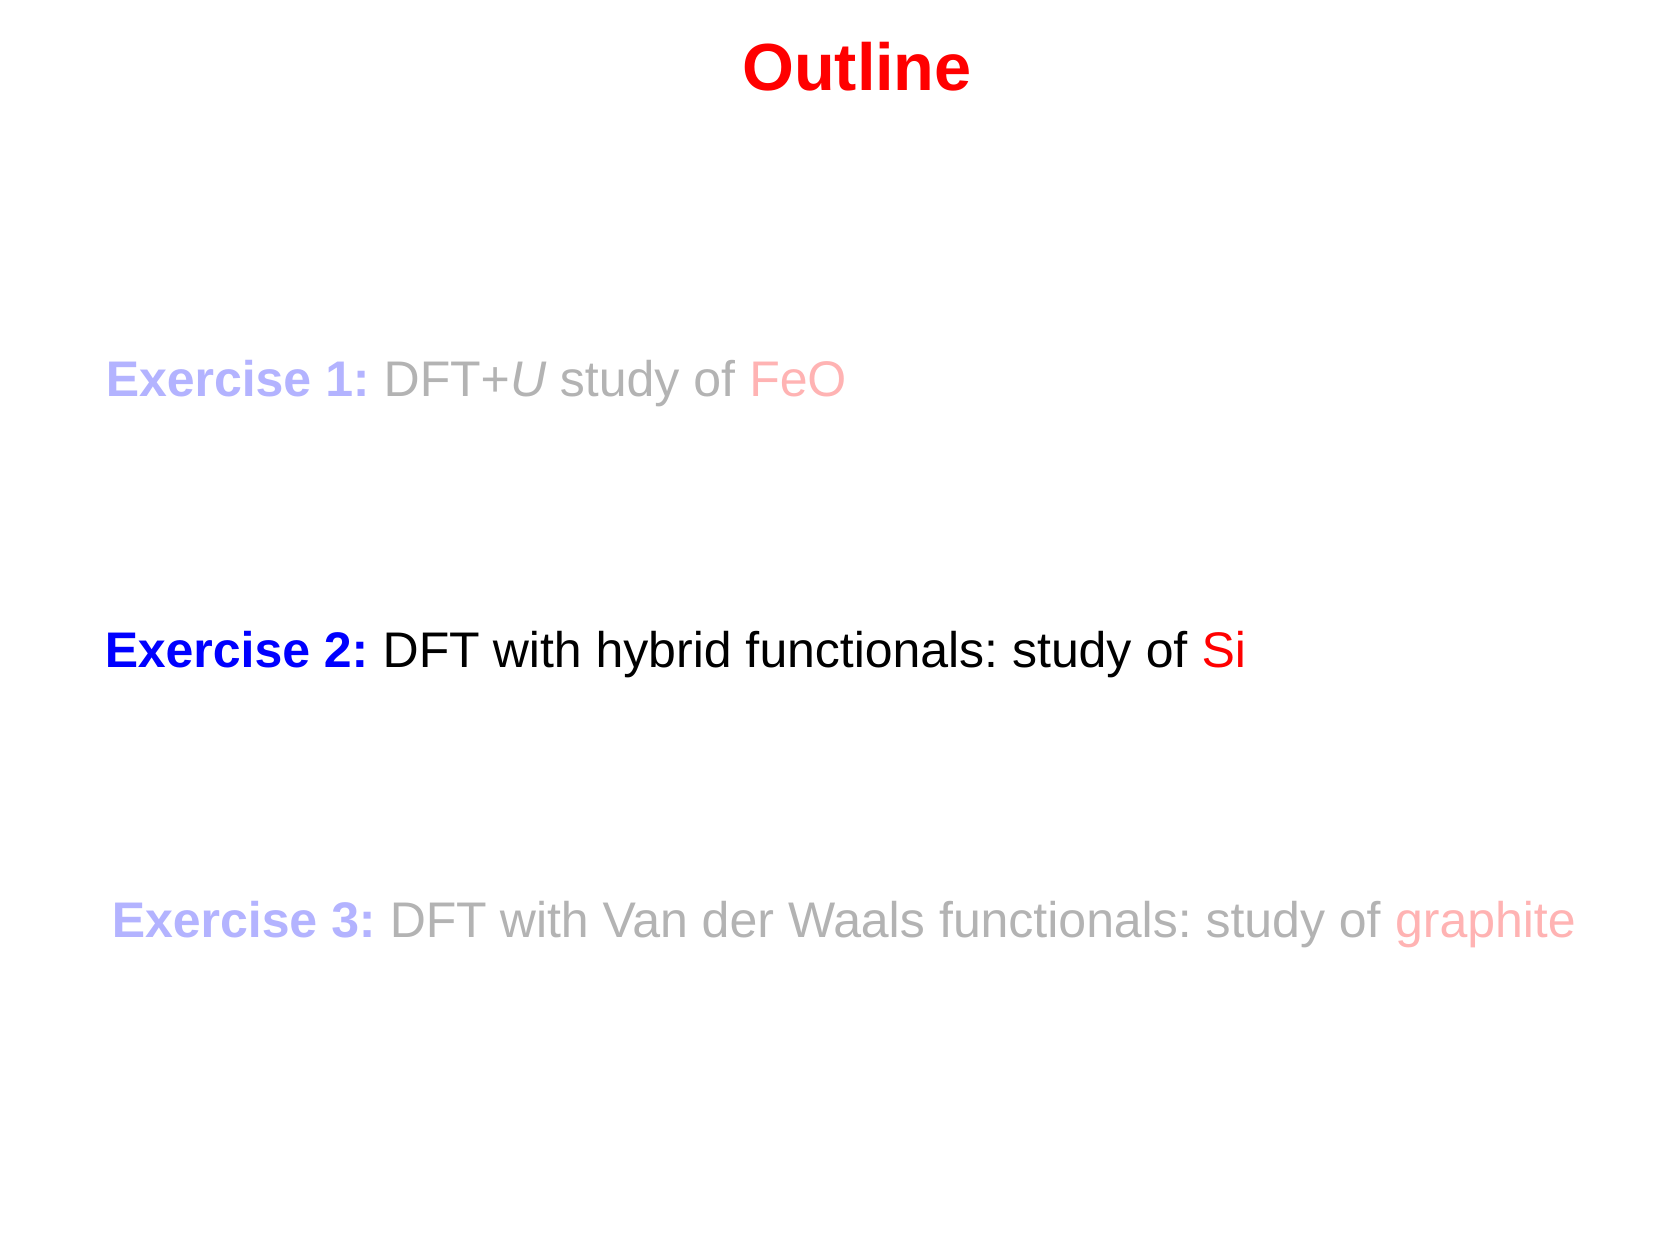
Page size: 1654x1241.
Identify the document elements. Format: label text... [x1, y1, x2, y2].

text_box [60, 824, 1606, 1021]
text_box Exercise 2: DFT with hybrid functionals: study of Si [90, 615, 1261, 687]
text_box [60, 299, 1606, 495]
title Outline [574, 30, 1141, 106]
